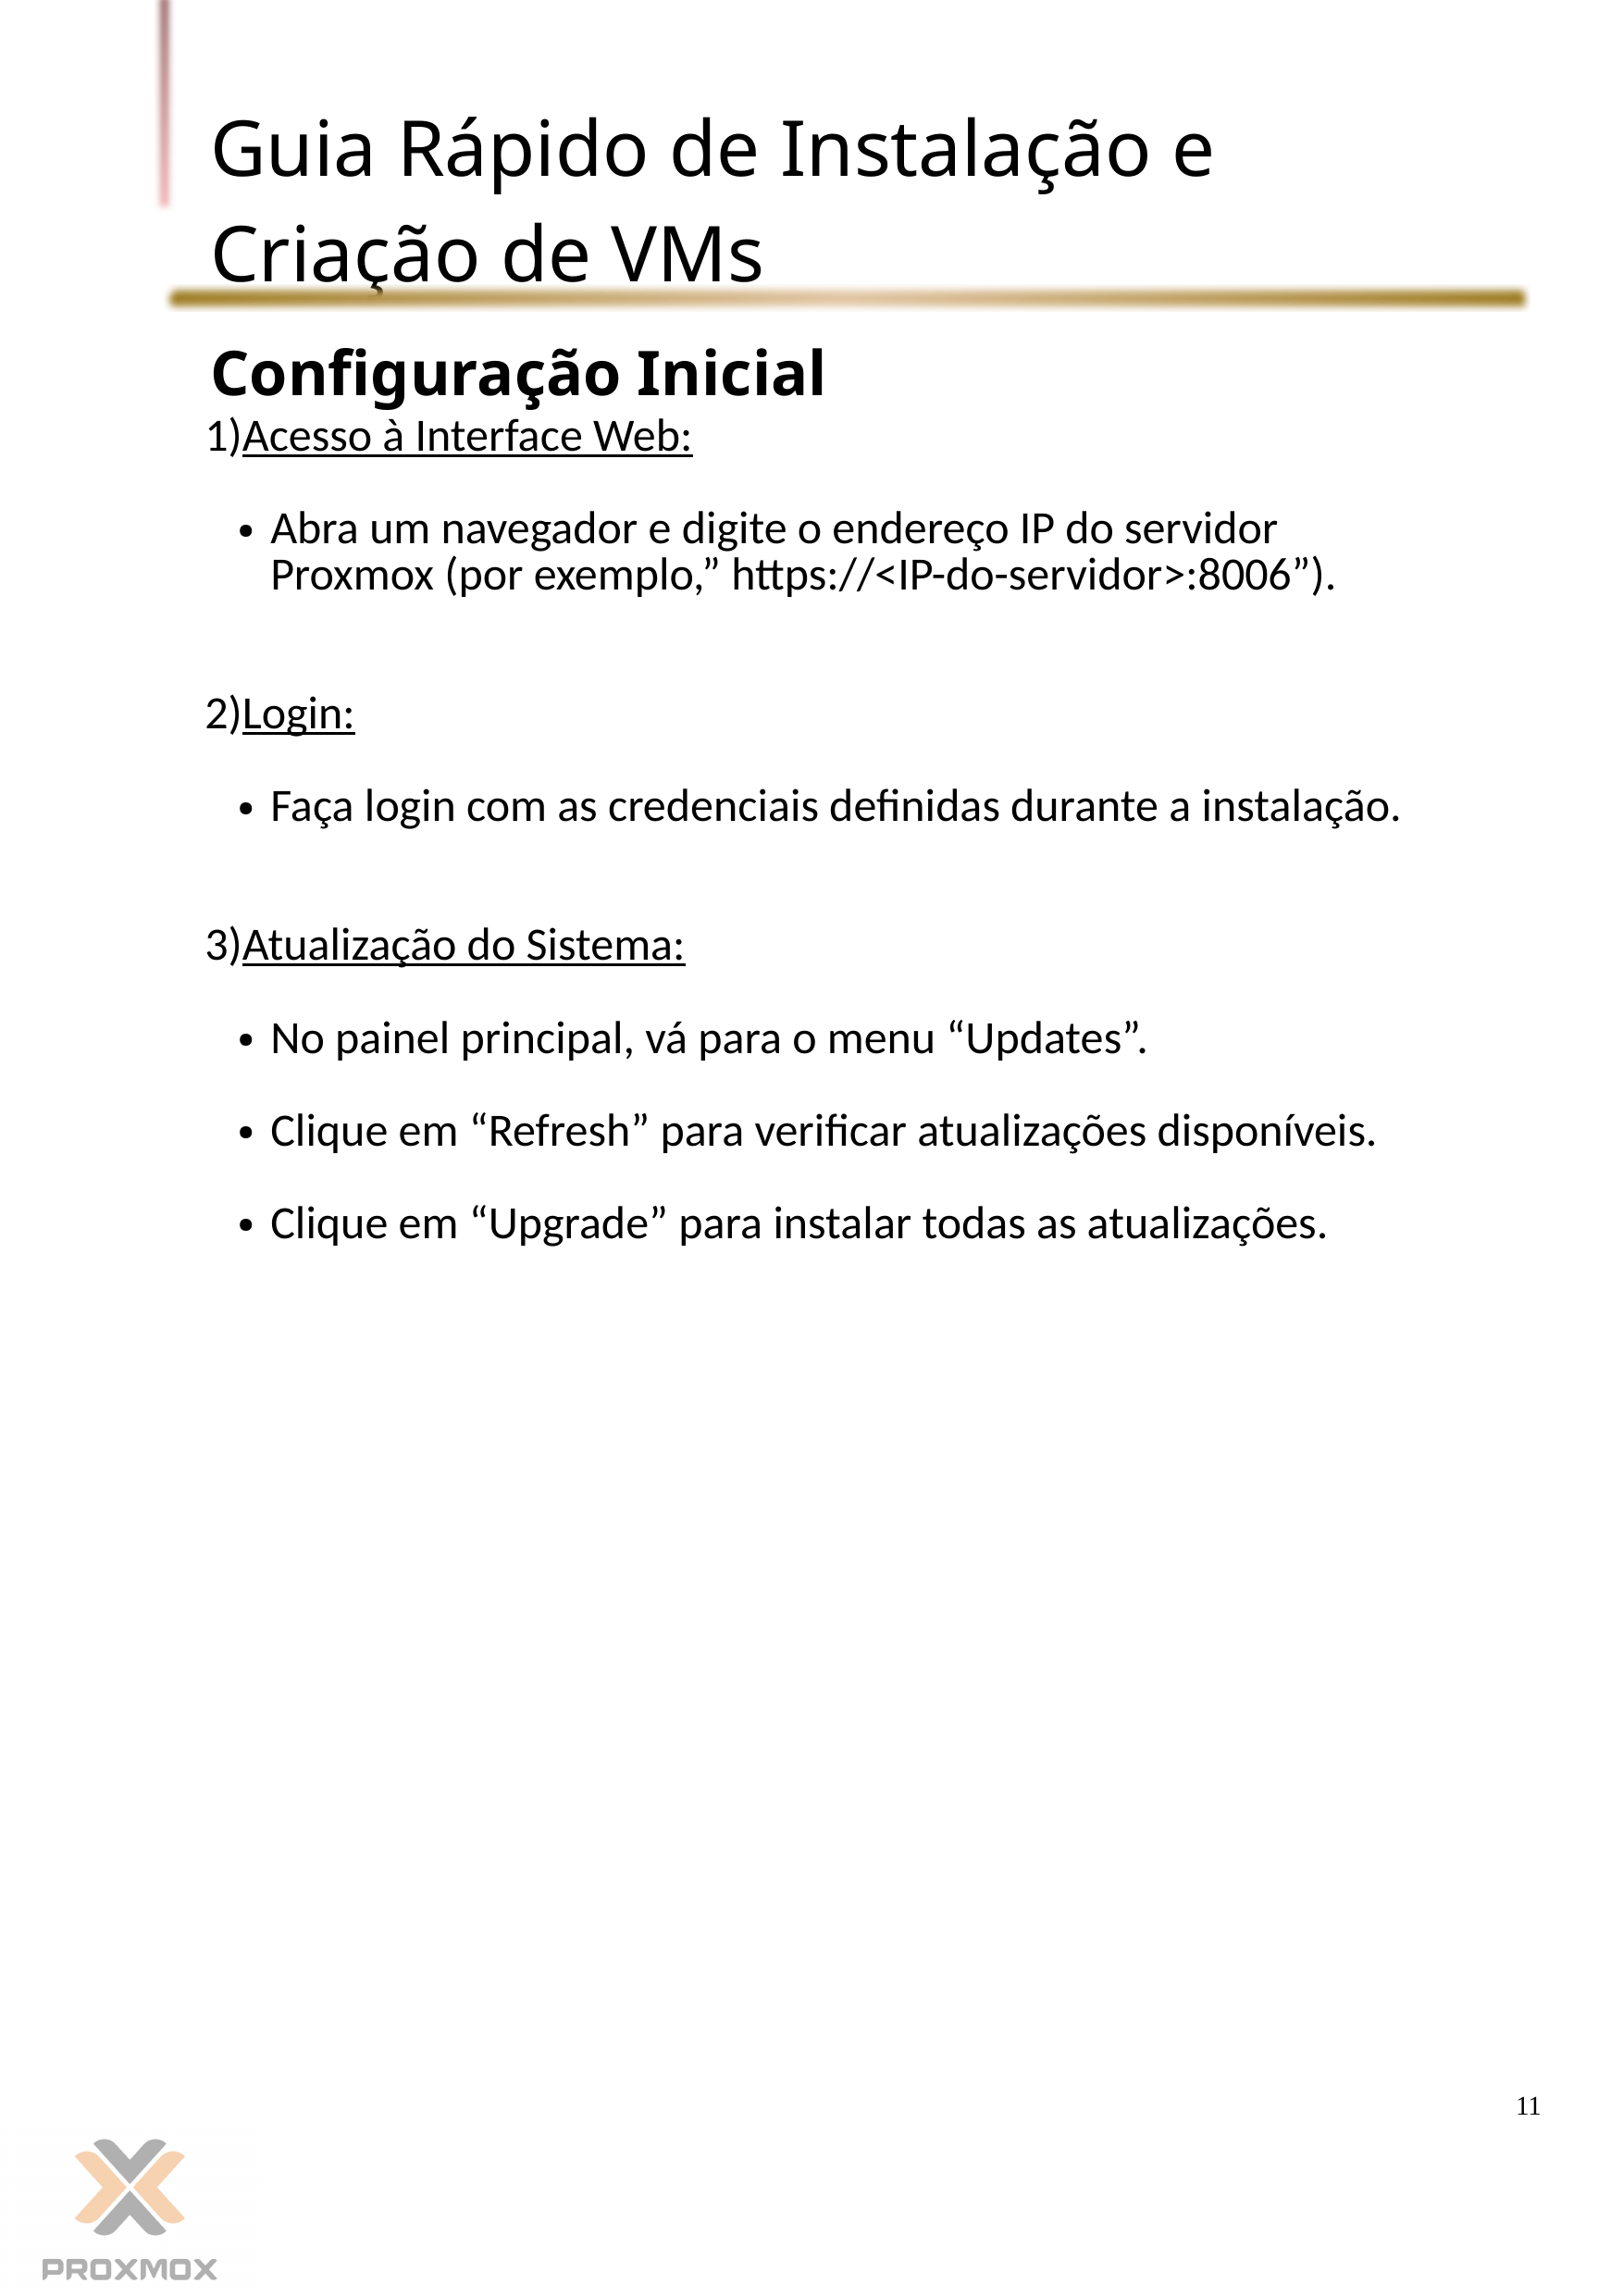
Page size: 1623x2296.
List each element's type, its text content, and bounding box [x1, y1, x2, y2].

text_box Configuração Inicial [196, 322, 1441, 427]
text_box [176, 290, 1520, 301]
text_box Acesso à Interface Web: Abra um navegador e digite o endereço IP do servidor Proxmox (por exemplo,” https://<IP-do-servidor>:8006”). Login: Faça login com as credenciais definidas durante a instalação. Atualização do Sistema: No painel principal, vá para o menu “Updates”. Clique em “Refresh” para verificar atualizações disponíveis. Clique em “Upgrade” para instalar todas as atualizações. [191, 409, 1435, 2187]
picture [0, 2126, 263, 2296]
text_box Guia Rápido de Instalação e Criação de VMs [196, 87, 1441, 284]
